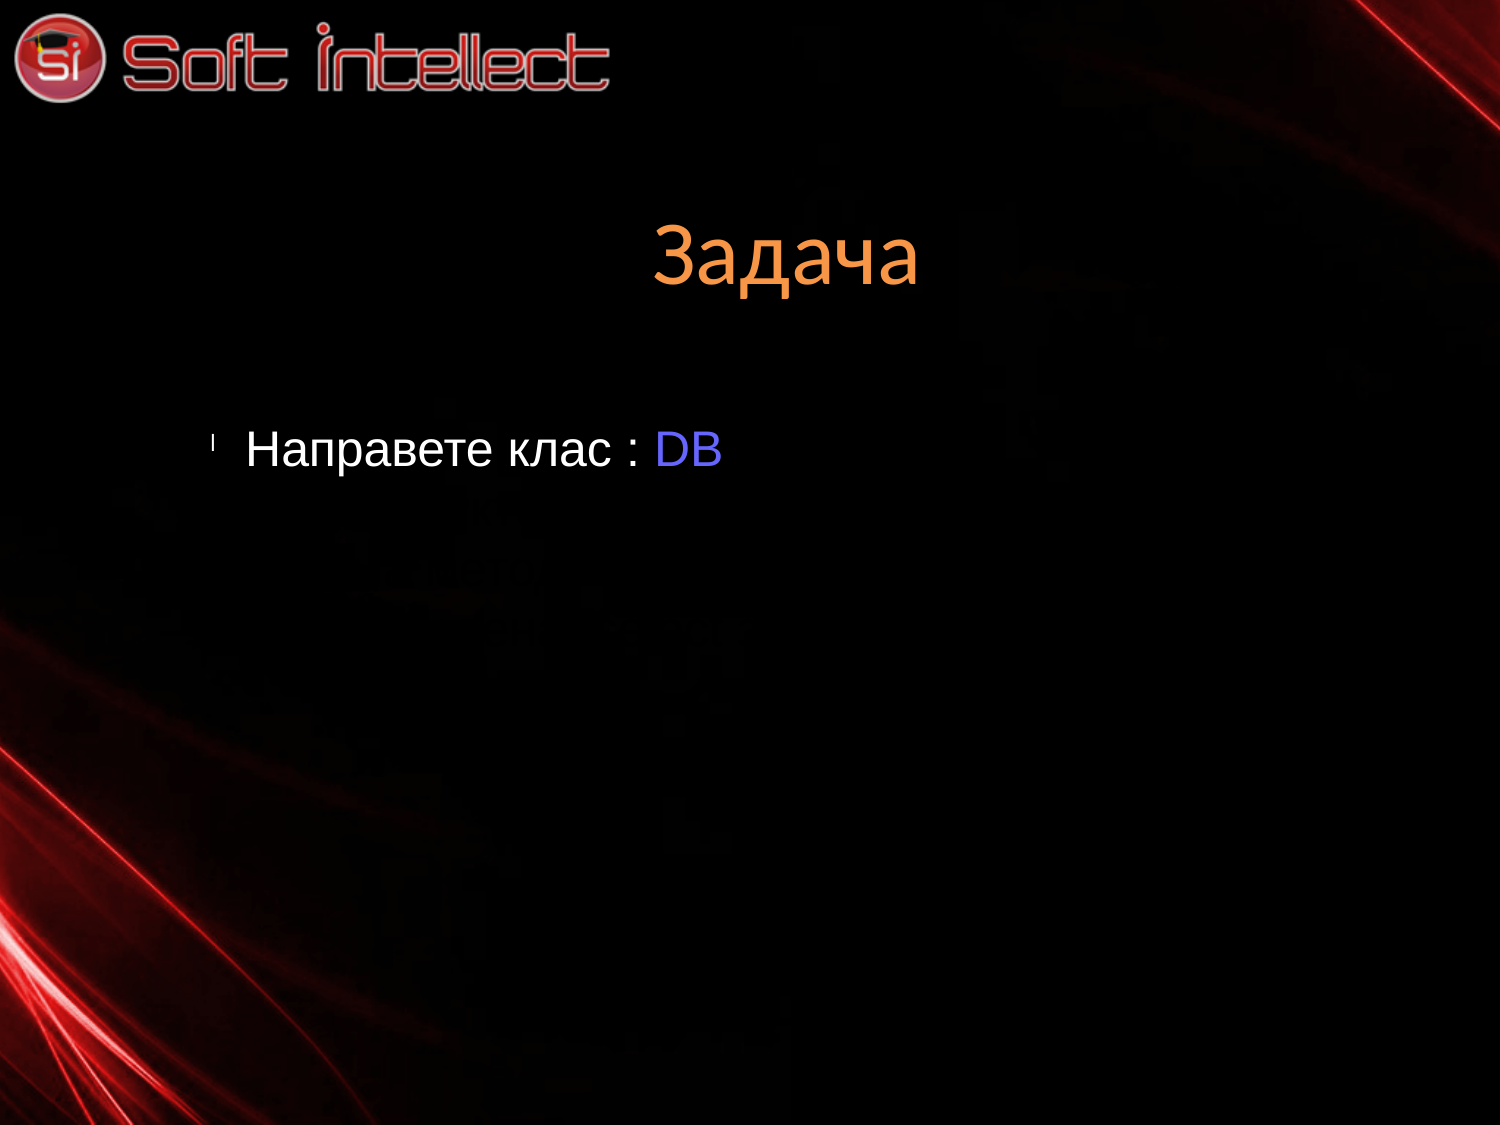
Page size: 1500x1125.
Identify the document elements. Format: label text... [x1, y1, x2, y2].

text_box Задача [150, 127, 1425, 368]
text_box Направете клас : DB В конструктора да прави връзка към базата. Да има метод селект който връща масив с резултати при подадена select заявка [195, 408, 1500, 1125]
picture [0, 0, 1500, 1125]
